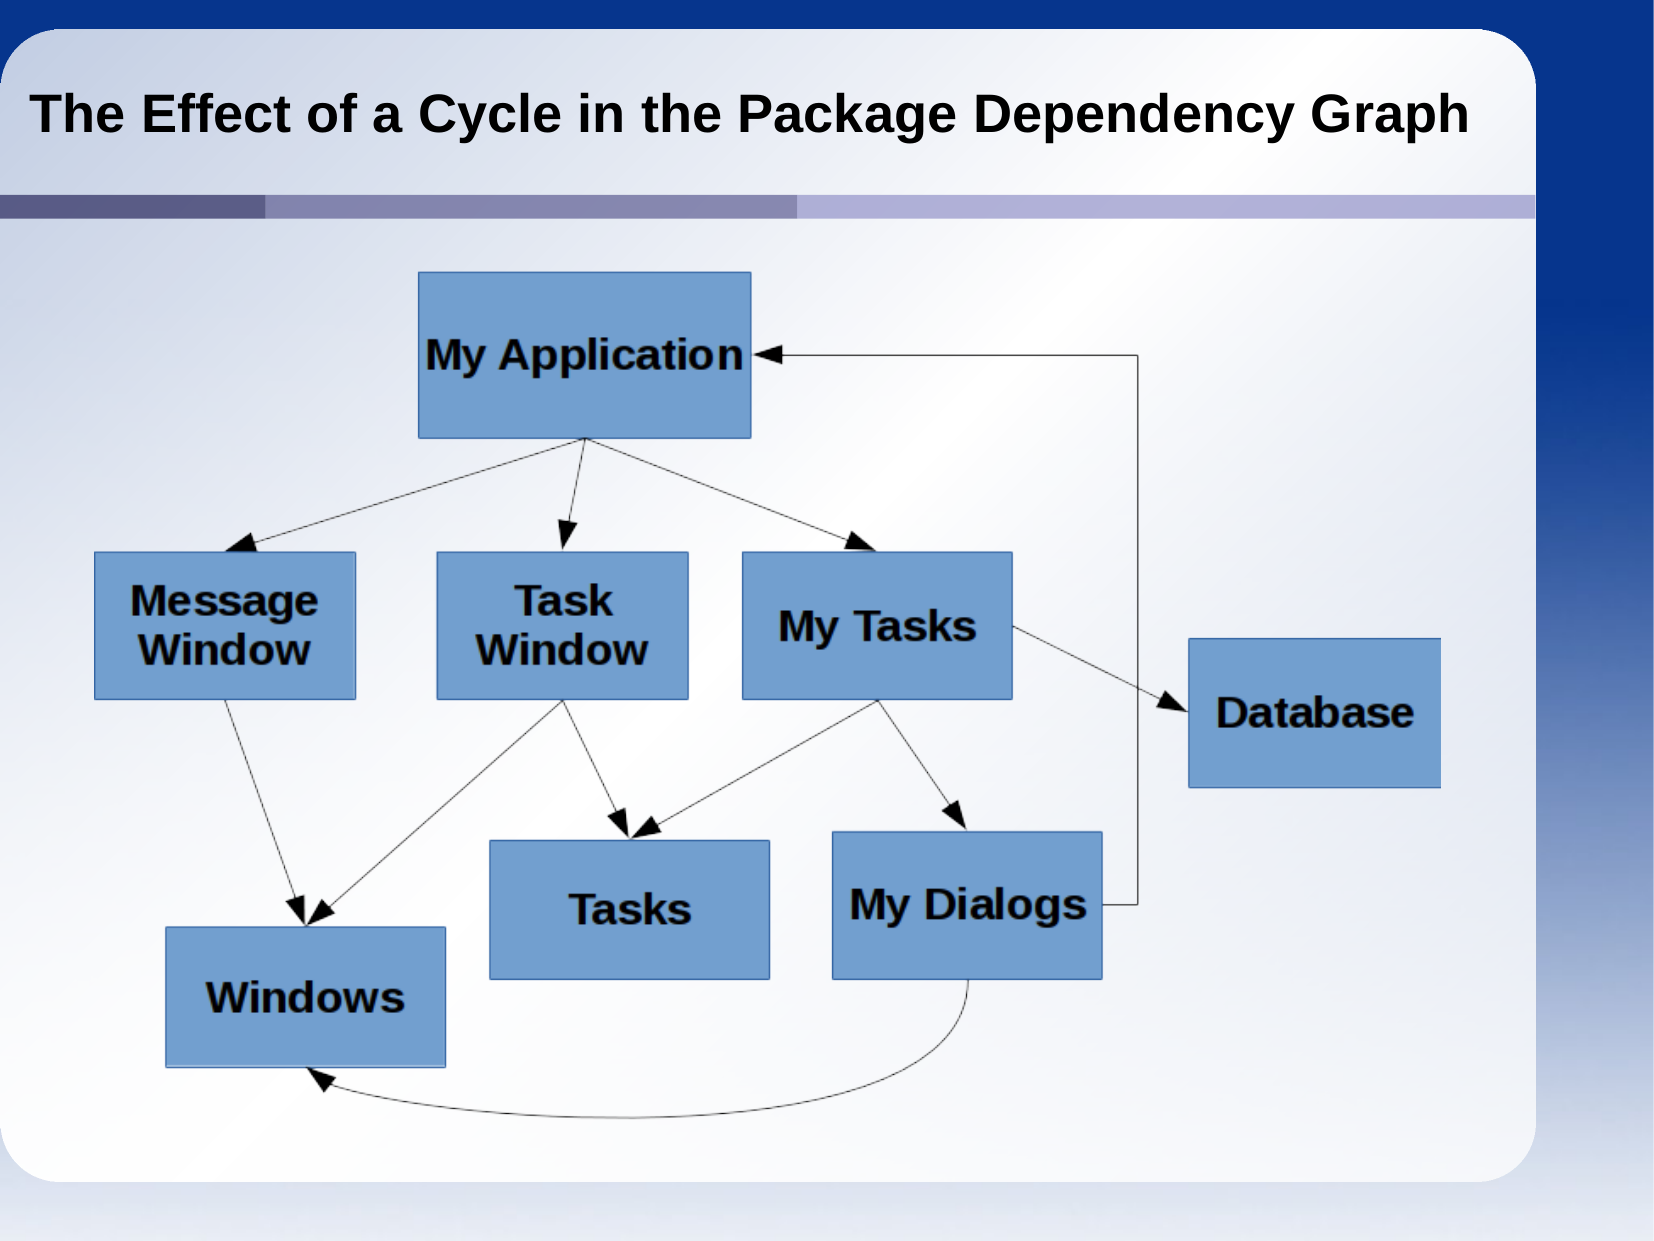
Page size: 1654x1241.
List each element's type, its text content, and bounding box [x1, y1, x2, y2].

picture [94, 236, 1441, 1152]
picture [0, 0, 1654, 1241]
title The Effect of a Cycle in the Package Dependency Graph [29, 49, 1506, 178]
